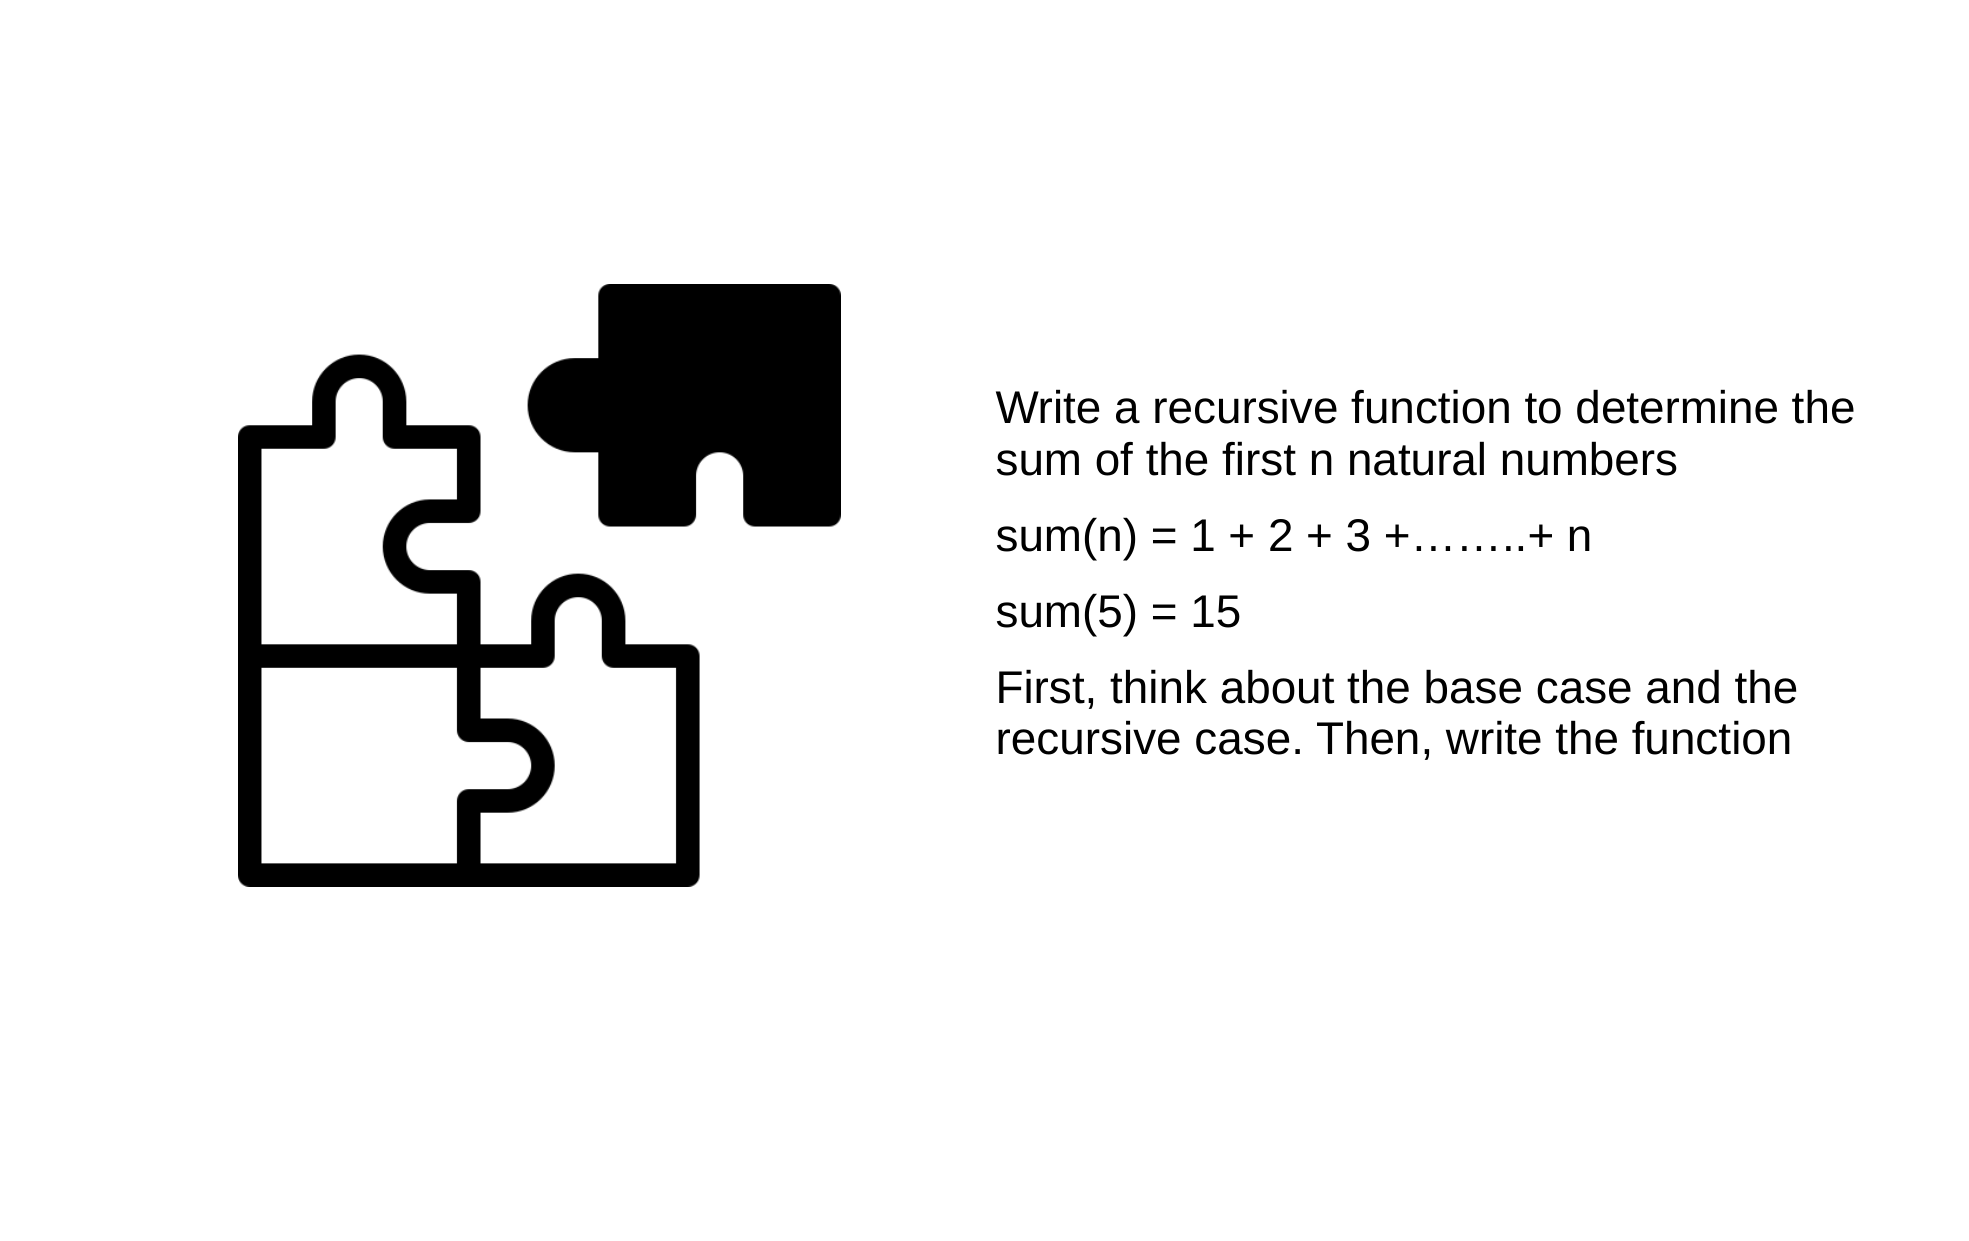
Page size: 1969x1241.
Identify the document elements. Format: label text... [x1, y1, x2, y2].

text_box Write a recursive function to determine the sum of the first n natural numbers sum(n) = 1 + 2 + 3 +……..+ n sum(5) = 15 First, think about the base case and the recursive case. Then, write the function [980, 375, 1906, 916]
picture [238, 284, 841, 887]
